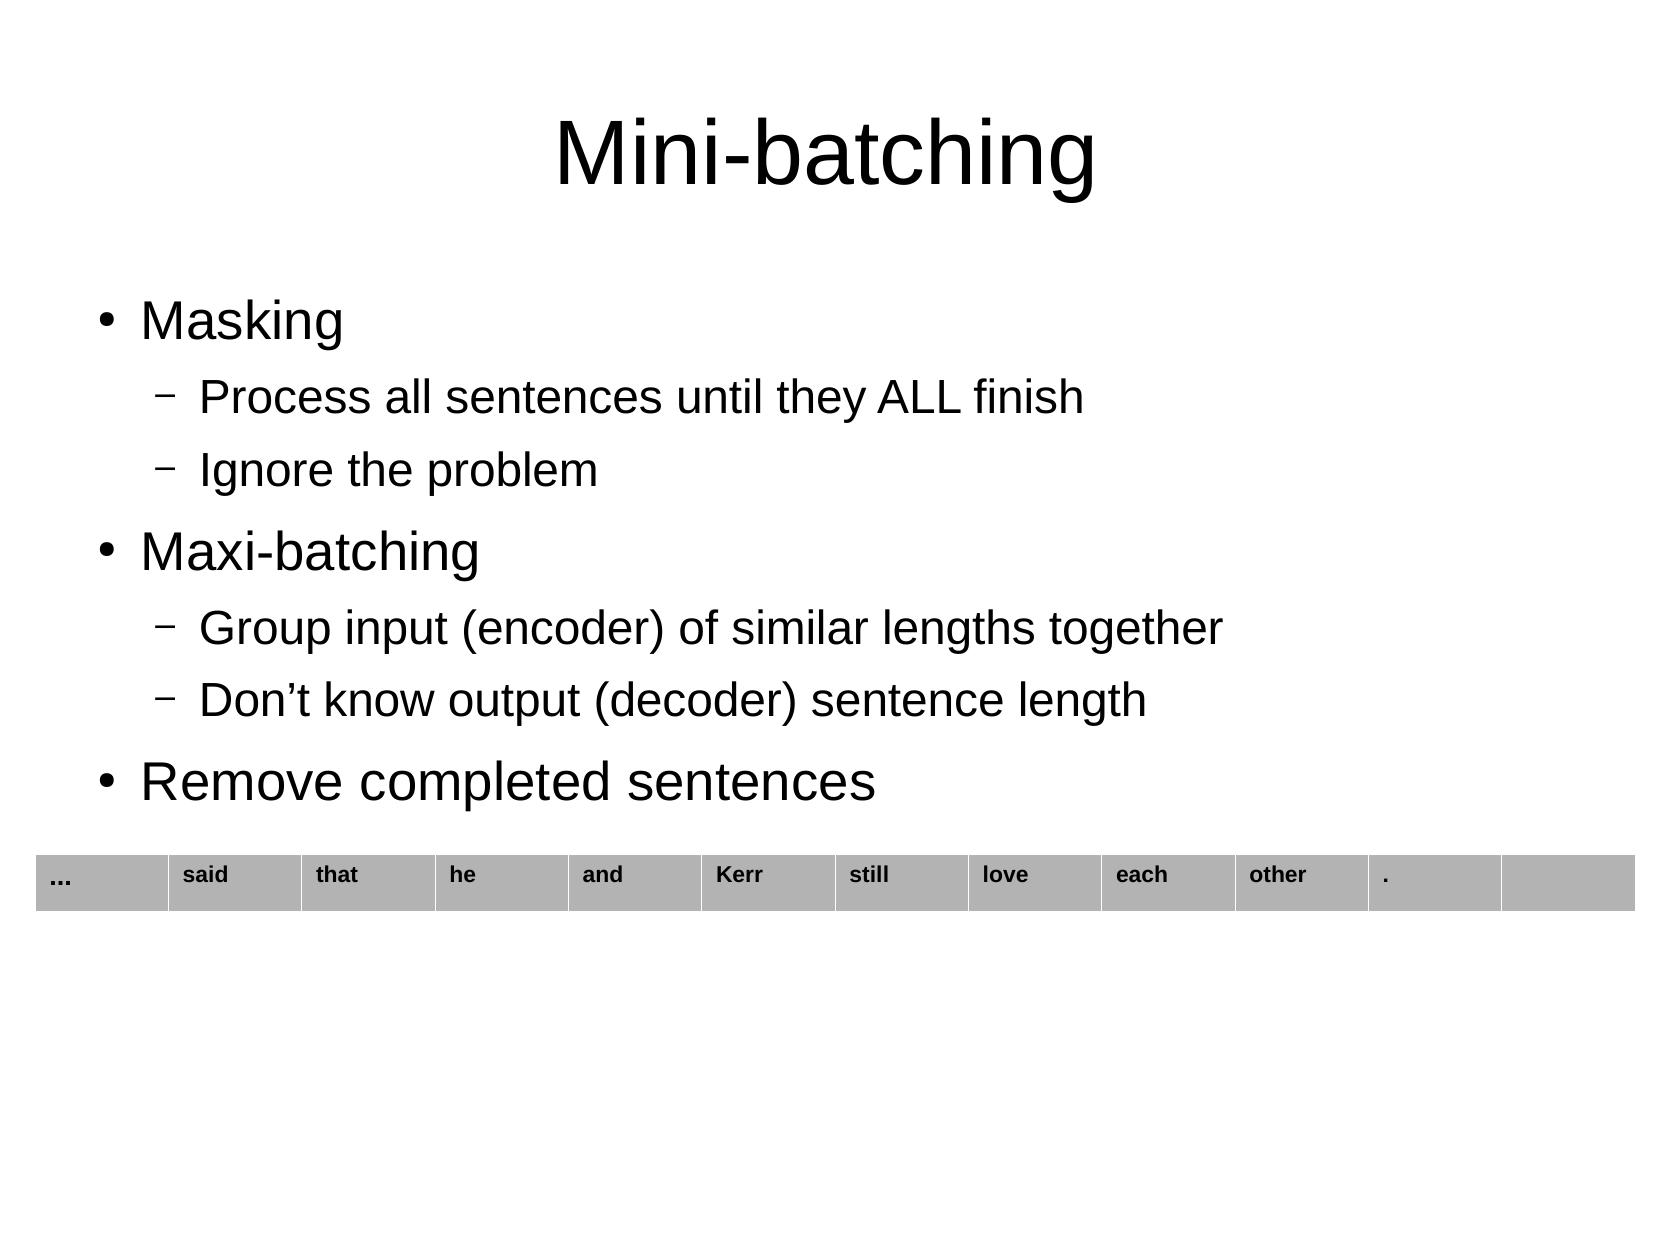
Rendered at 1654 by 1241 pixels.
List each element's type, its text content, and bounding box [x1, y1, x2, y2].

title Mini-batching [82, 49, 1571, 257]
table_header other [1236, 855, 1368, 911]
table_header love [969, 855, 1101, 911]
table_header ... [36, 855, 168, 911]
table_header Kerr [702, 855, 835, 911]
table_header . [1369, 855, 1501, 911]
list Masking Process all sentences until they ALL finish Ignore the problem Maxi-batching Group input (encoder) of similar lengths together Don’t know output (decoder) sentence length Remove completed sentences [82, 290, 1571, 815]
table_header [1502, 855, 1635, 911]
table_header said [169, 855, 301, 911]
table_header that [302, 855, 435, 911]
table_header still [836, 855, 968, 911]
table_header each [1102, 855, 1235, 911]
table_header he [436, 855, 568, 911]
table_header and [569, 855, 701, 911]
